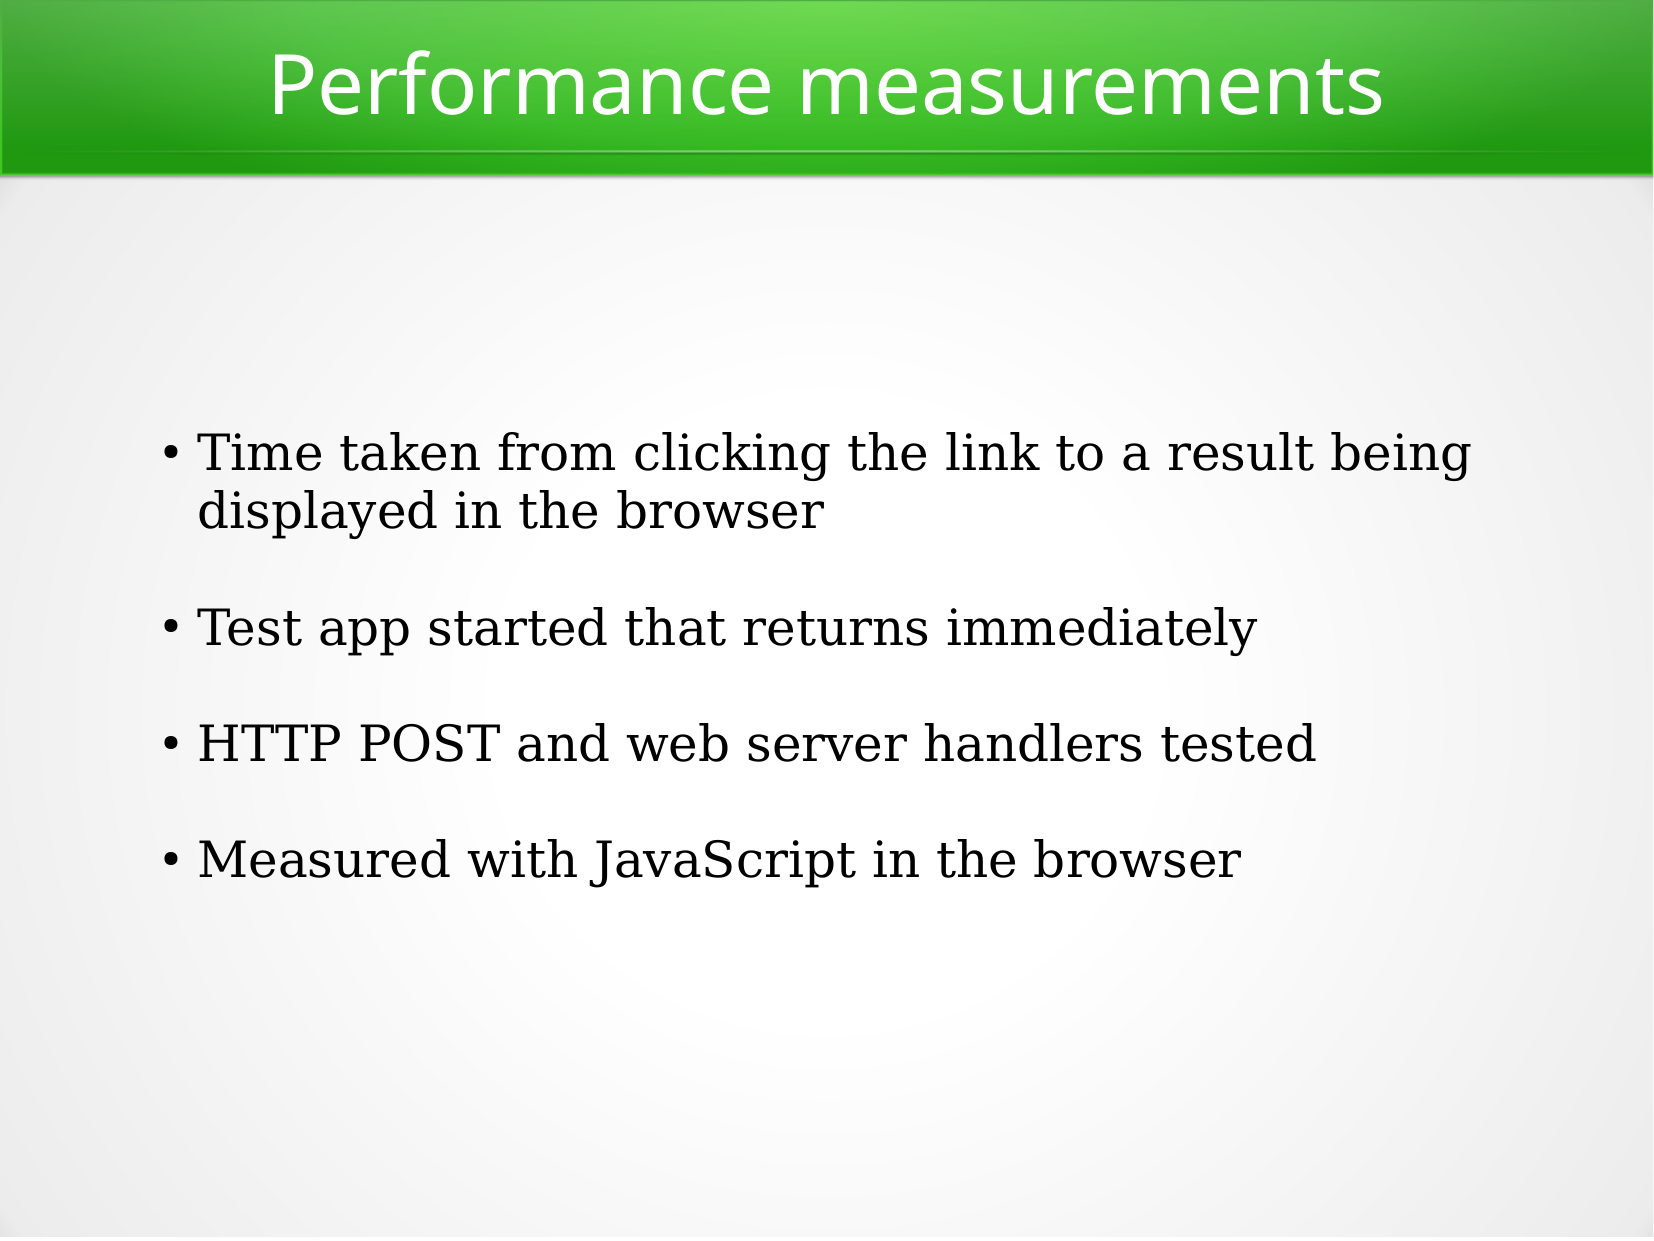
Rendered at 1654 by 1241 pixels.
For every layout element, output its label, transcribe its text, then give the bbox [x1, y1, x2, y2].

title Performance measurements [82, 0, 1571, 191]
picture [0, 0, 1654, 1237]
text_box Time taken from clicking the link to a result being displayed in the browser Test app started that returns immediately HTTP POST and web server handlers tested Measured with JavaScript in the browser [147, 416, 1536, 1017]
